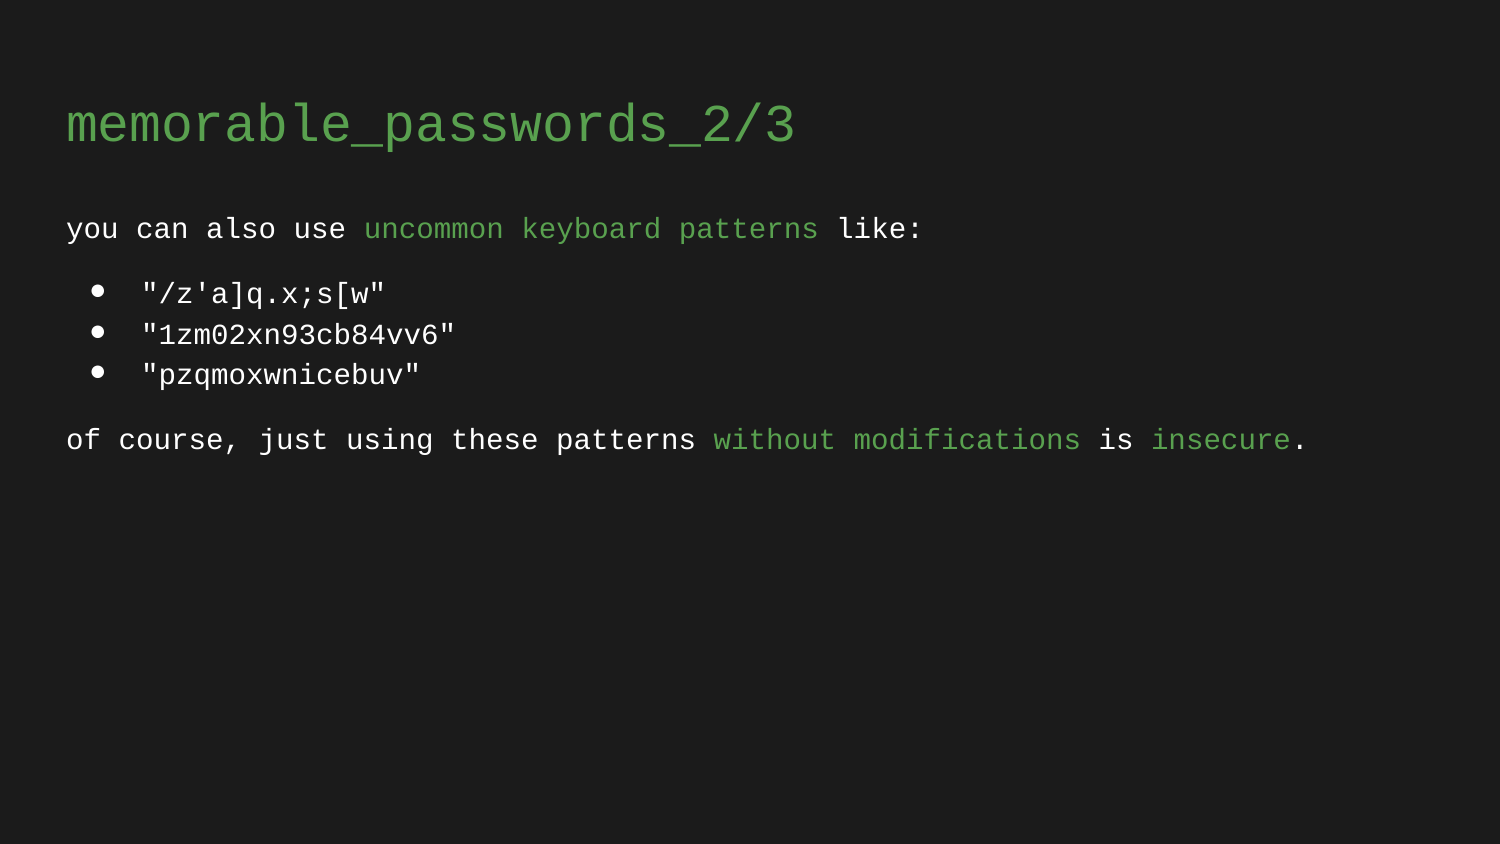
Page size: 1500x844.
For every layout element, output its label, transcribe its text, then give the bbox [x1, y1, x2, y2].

list you can also use uncommon keyboard patterns like: "/z'a]q.x;s[w" "1zm02xn93cb84vv6" "pzqmoxwnicebuv" of course, just using these patterns without modifications is insecure. [51, 189, 1449, 750]
title memorable_passwords_2/3 [51, 72, 1449, 167]
